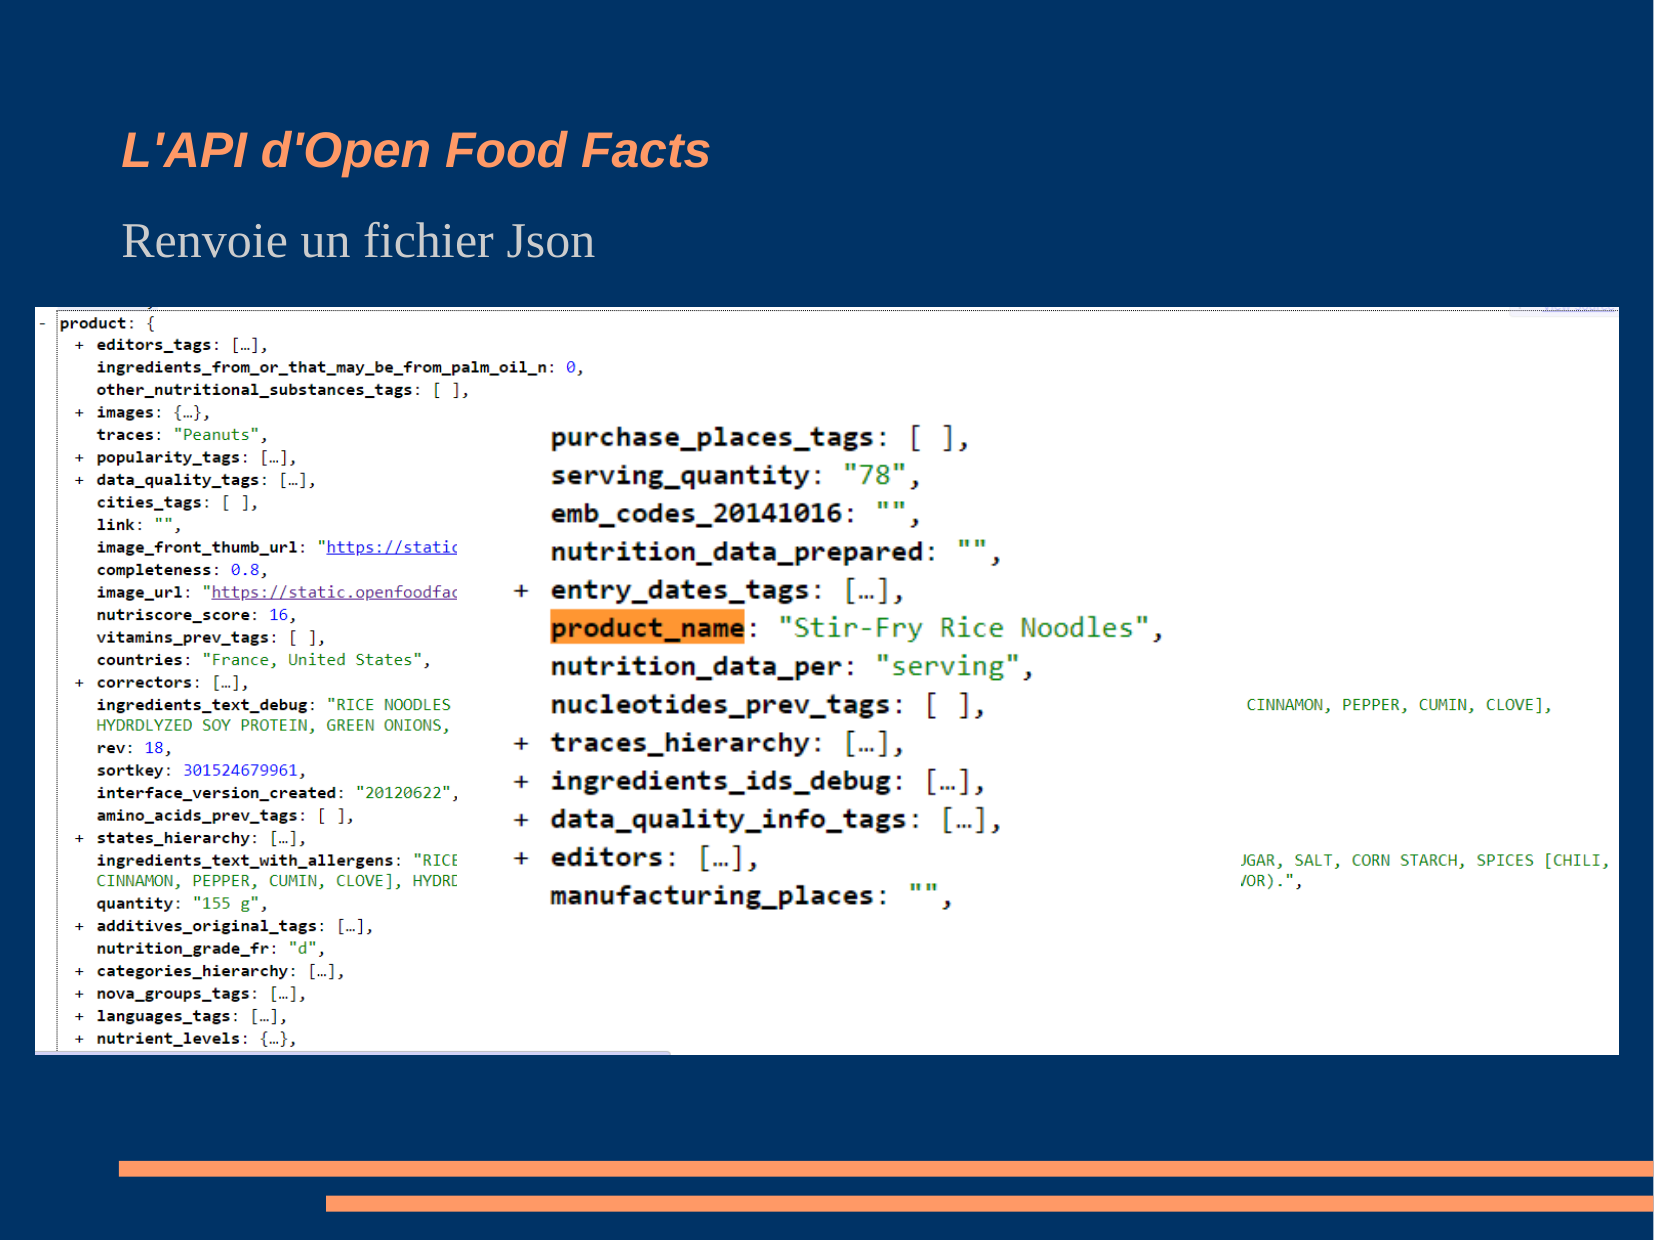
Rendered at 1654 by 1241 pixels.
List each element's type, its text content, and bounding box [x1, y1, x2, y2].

subtitle Renvoie un fichier Json [121, 212, 1561, 307]
title L'API d'Open Food Facts [121, 46, 1534, 212]
picture [35, 307, 1619, 1055]
